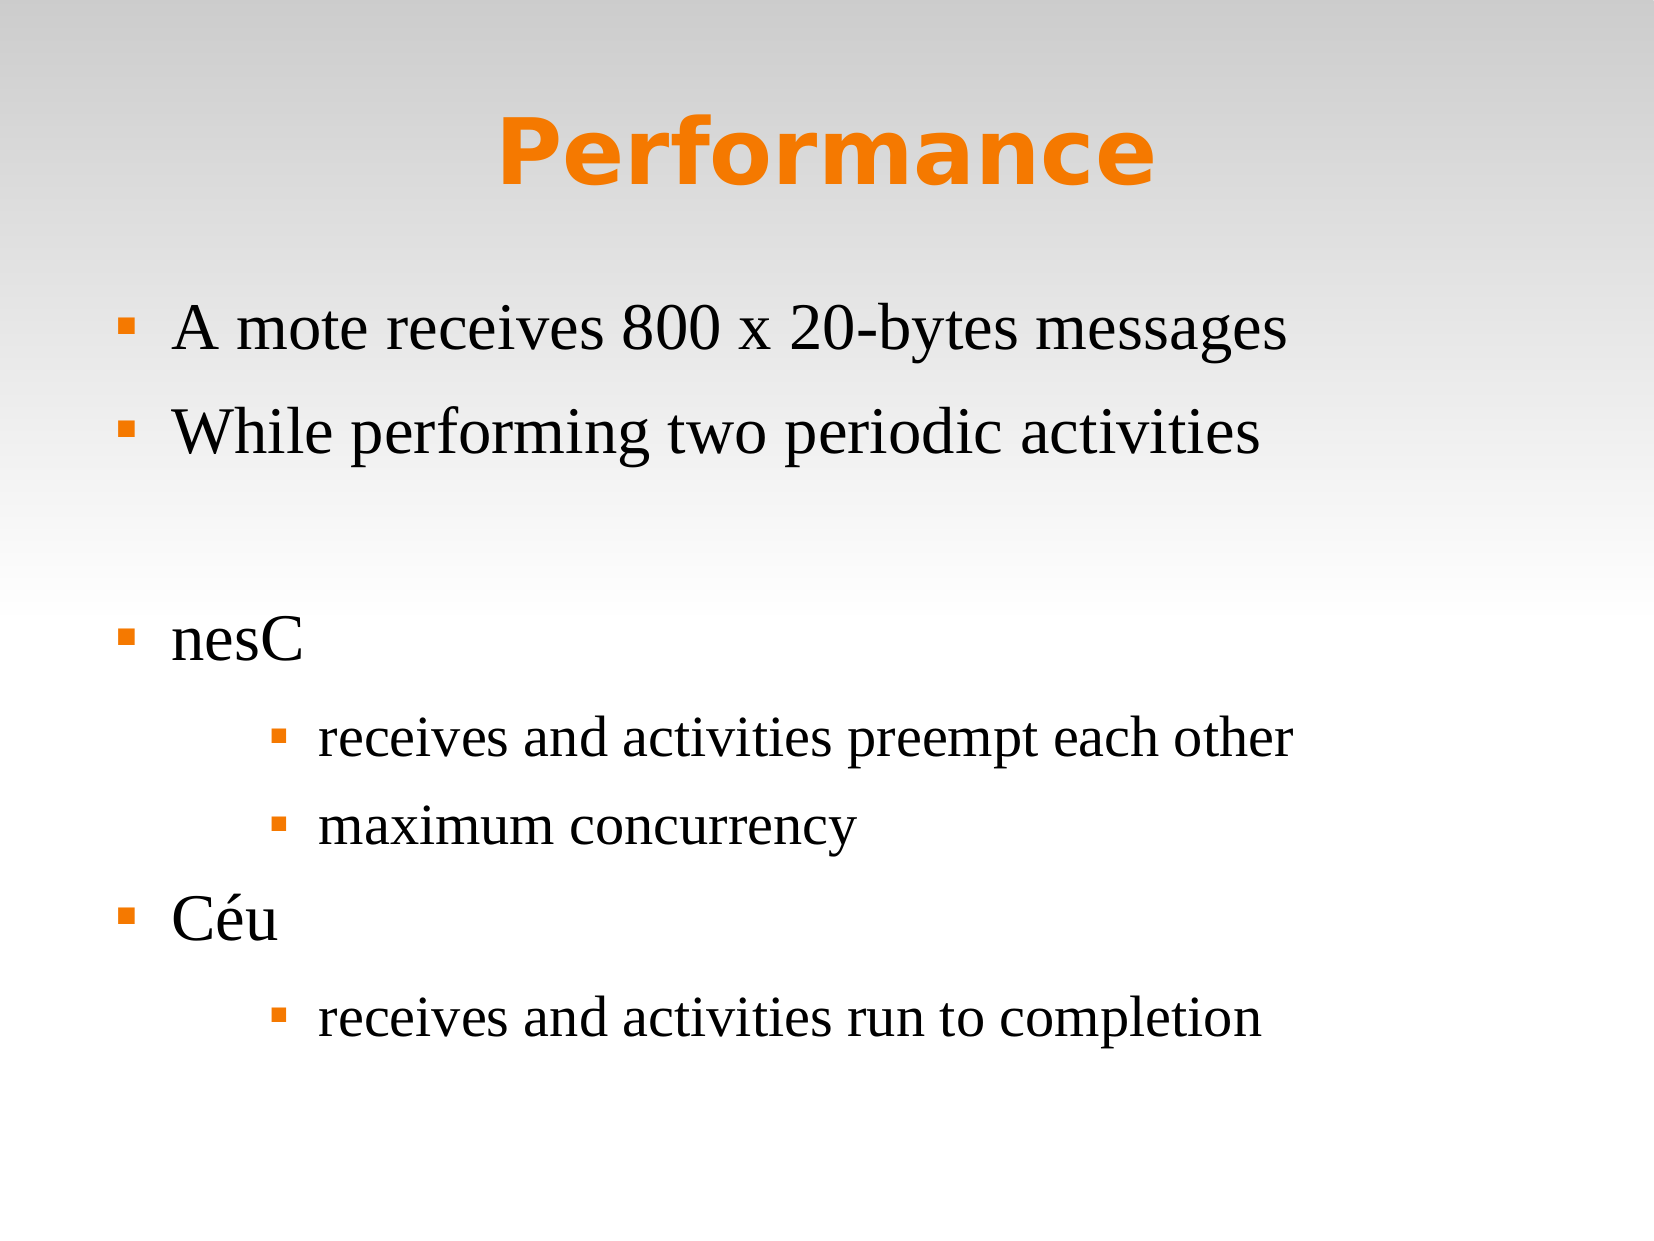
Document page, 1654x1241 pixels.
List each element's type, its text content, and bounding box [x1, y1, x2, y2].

title Performance [82, 49, 1571, 257]
list A mote receives 800 x 20-bytes messages While performing two periodic activities nesC receives and activities preempt each other maximum concurrency Céu receives and activities run to completion [82, 290, 1571, 1109]
